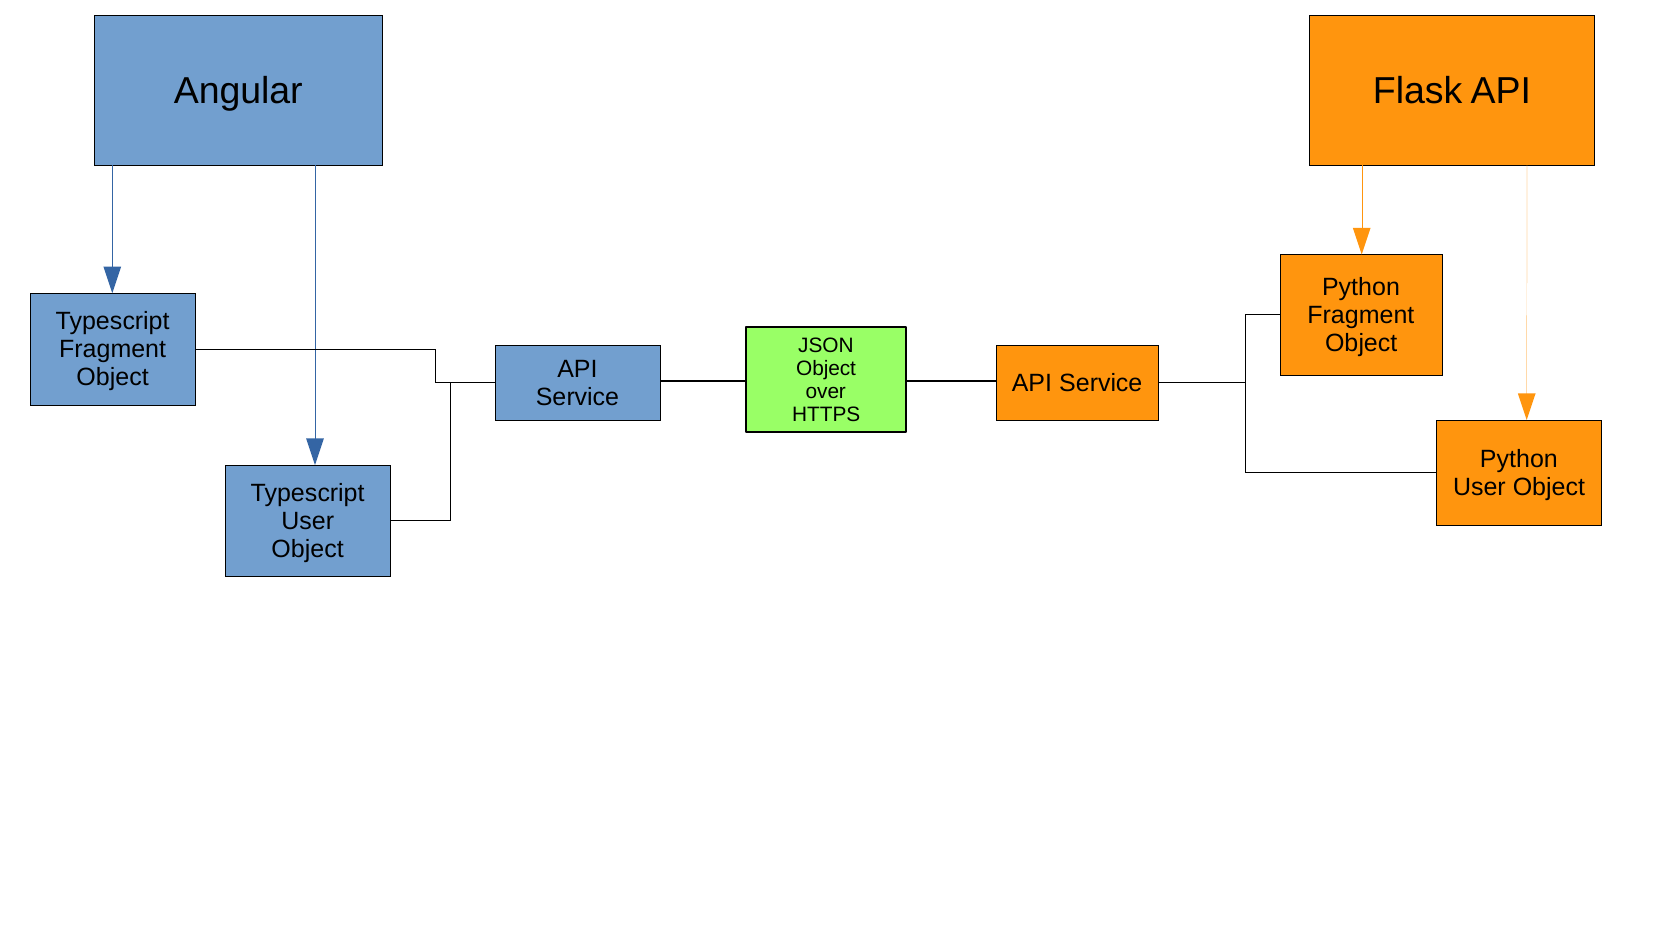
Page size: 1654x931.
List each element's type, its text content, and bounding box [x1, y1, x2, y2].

text_box Flask API [1309, 15, 1595, 166]
text_box Typescript User Object [225, 465, 391, 577]
text_box Python User Object [1436, 420, 1602, 526]
text_box Python Fragment Object [1280, 254, 1443, 376]
text_box API Service [996, 345, 1159, 421]
text_box API Service [495, 345, 661, 421]
text_box JSON Object over HTTPS [746, 327, 906, 433]
text_box Typescript Fragment Object [30, 293, 196, 406]
text_box Angular [94, 15, 383, 166]
